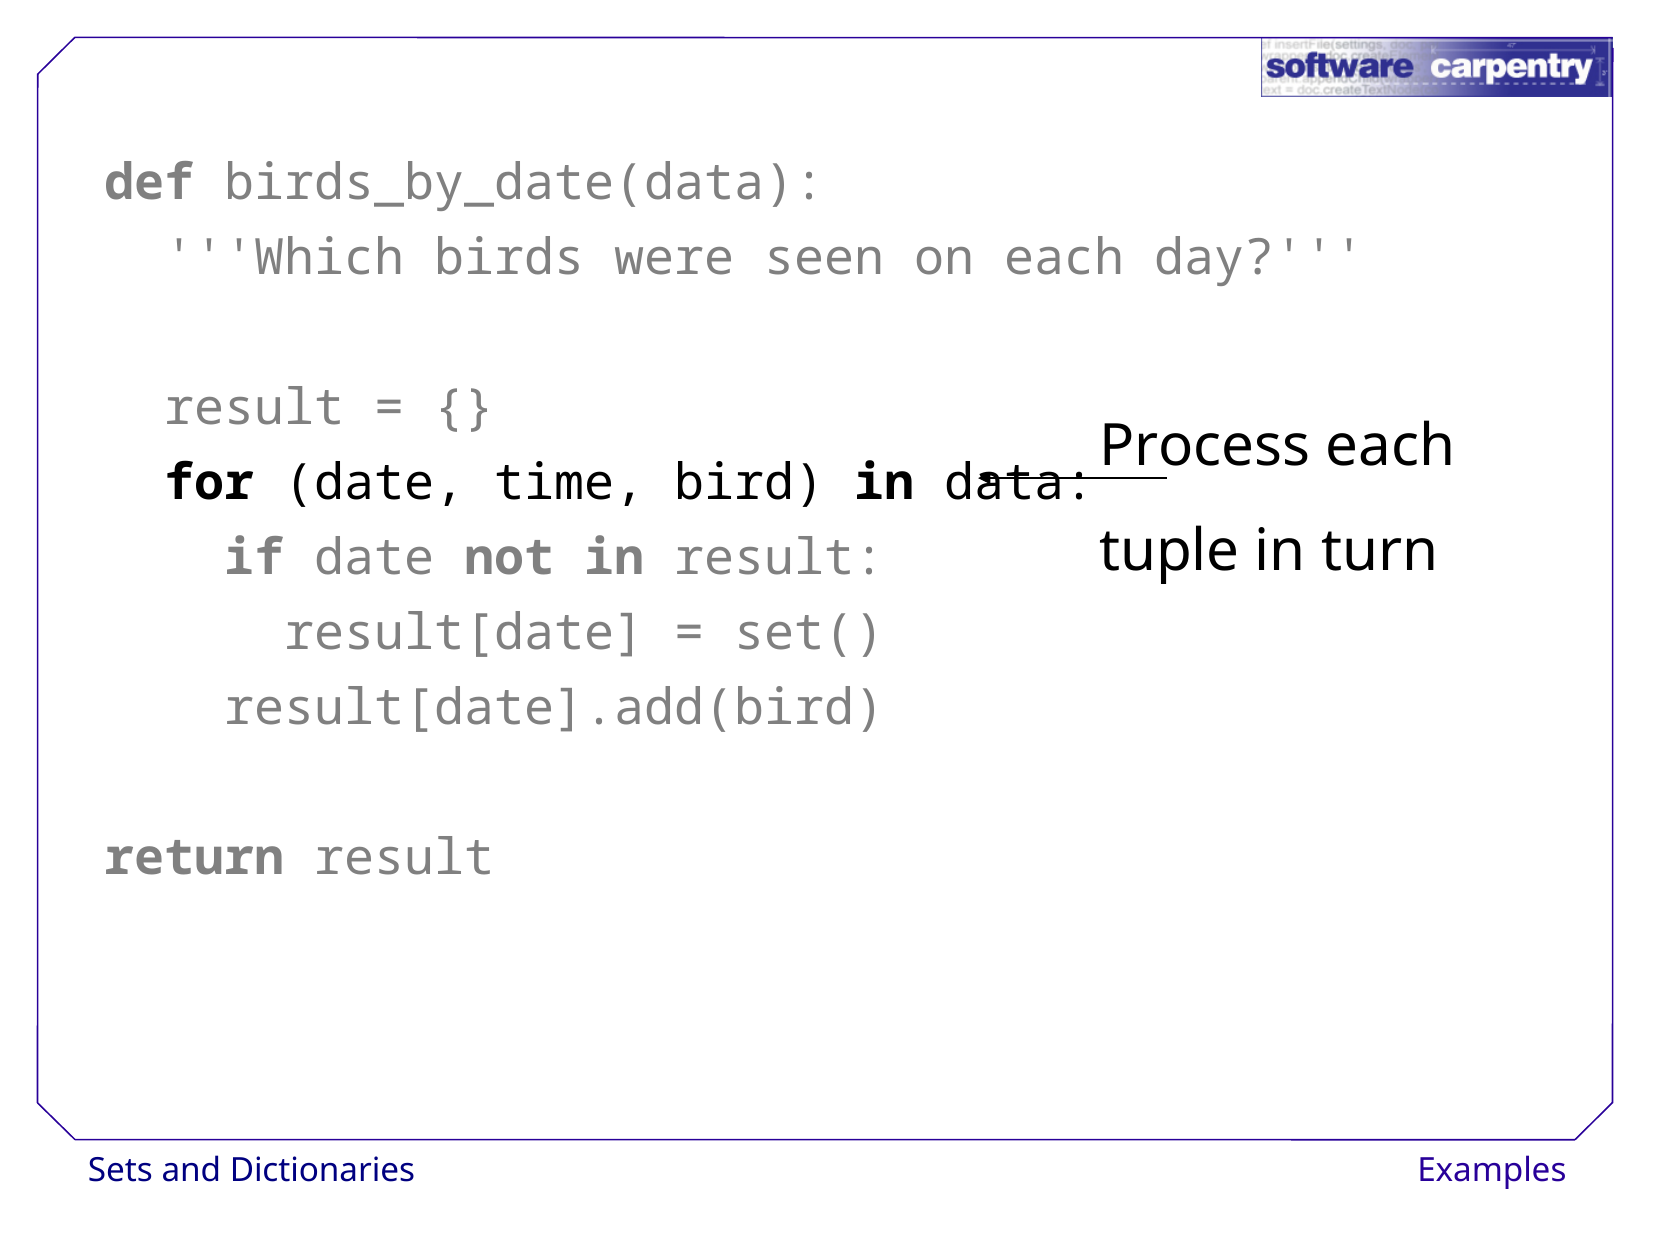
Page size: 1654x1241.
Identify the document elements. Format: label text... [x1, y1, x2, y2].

text_box Process each tuple in turn [1084, 364, 1621, 591]
picture [1261, 39, 1613, 97]
text_box def birds_by_date(data): '''Which birds were seen on each day?''' result = {} for (date, time, bird) in data: if date not in result: result[date] = set() result[date].add(bird) return result [89, 126, 1512, 1058]
